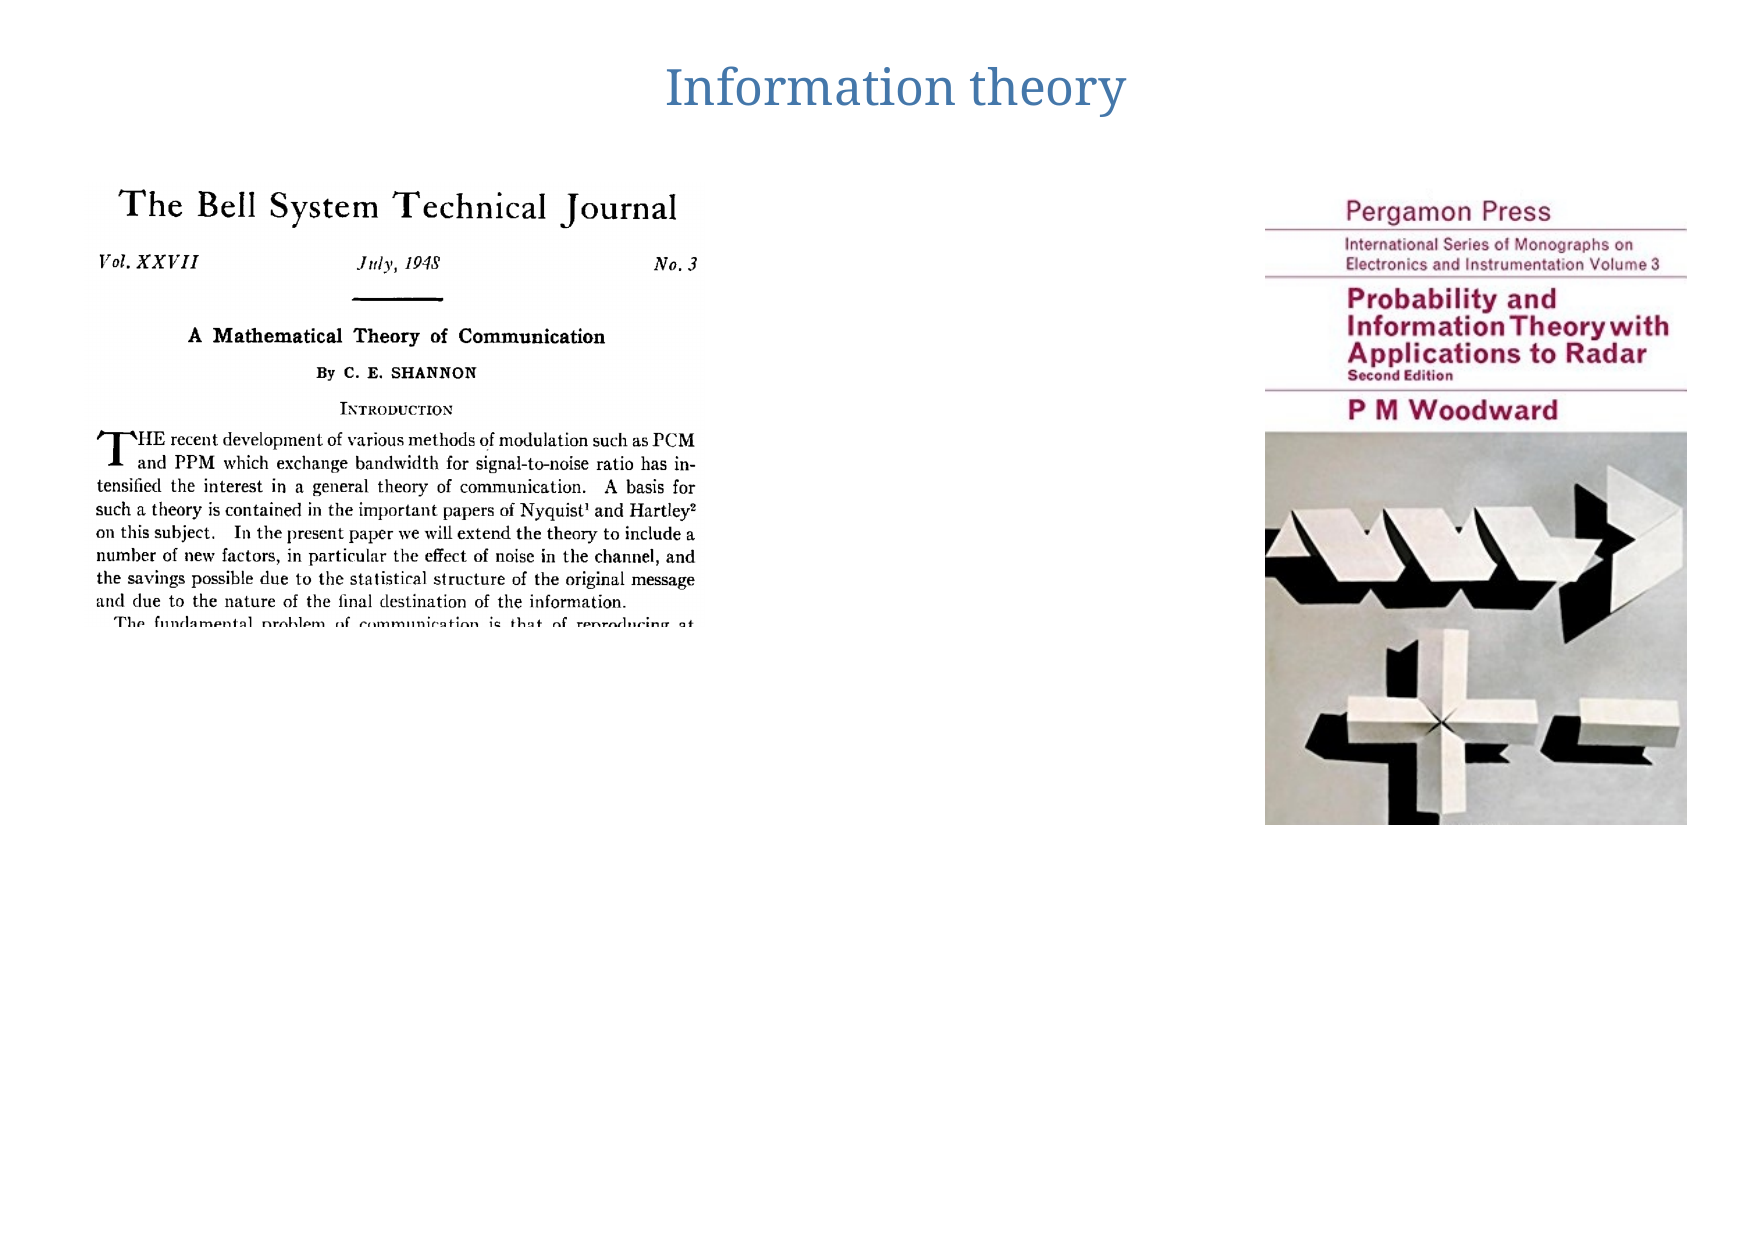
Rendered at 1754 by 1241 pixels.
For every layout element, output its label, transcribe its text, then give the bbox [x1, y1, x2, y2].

picture [84, 182, 705, 627]
picture [1265, 178, 1687, 825]
text_box Information theory [651, 44, 1103, 111]
